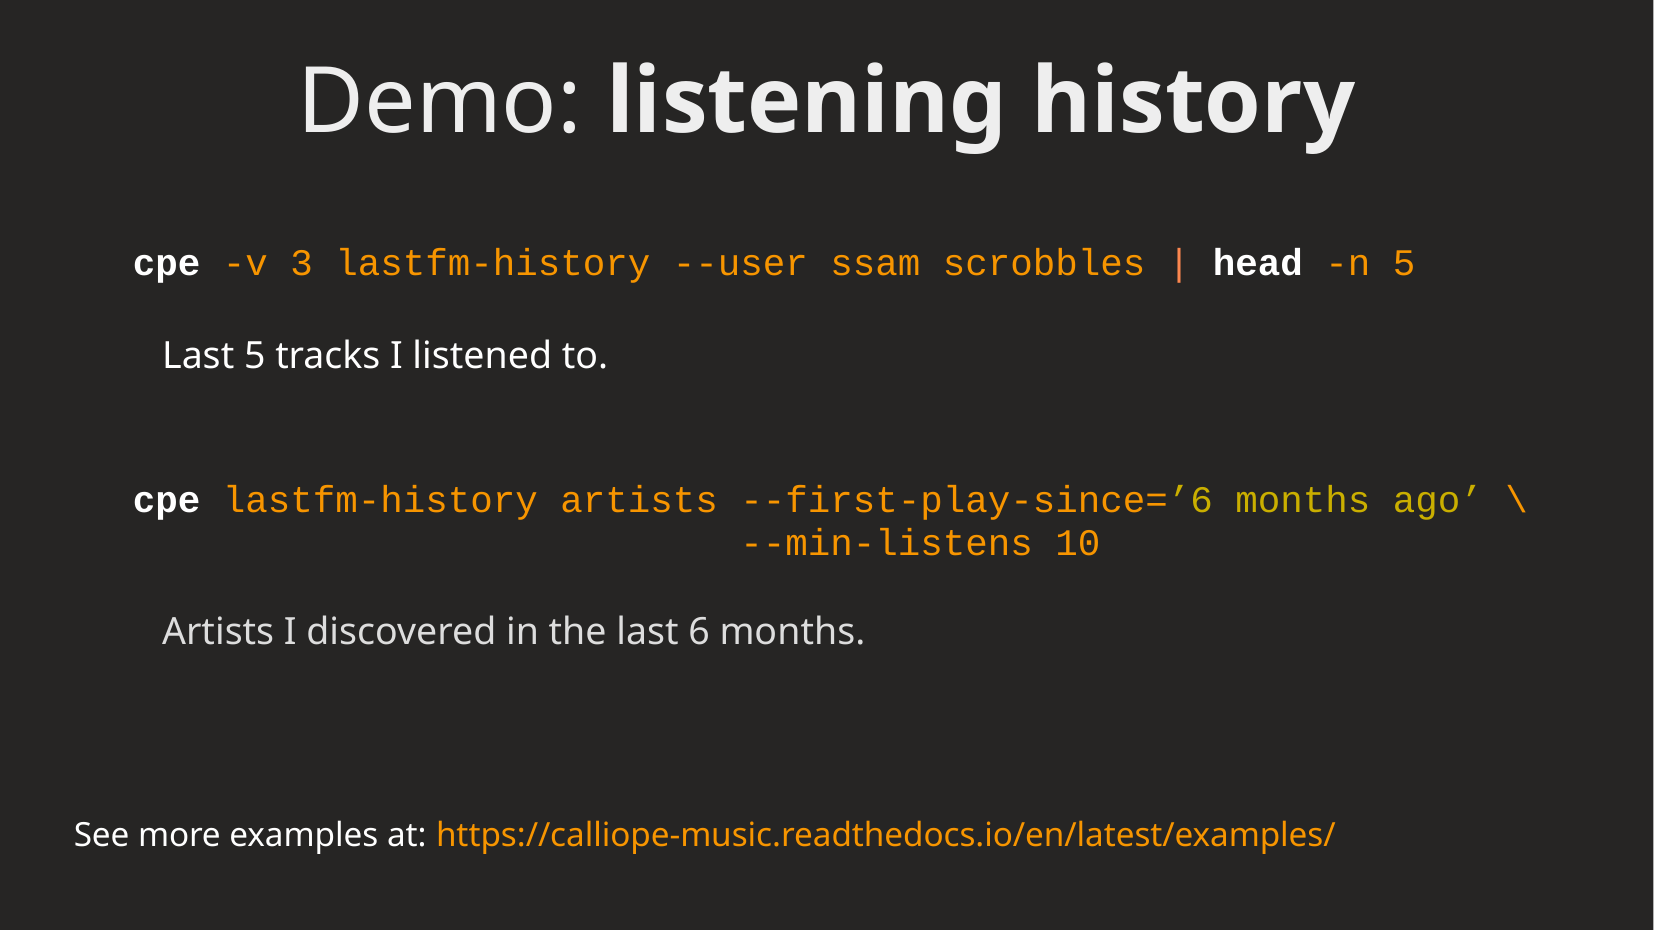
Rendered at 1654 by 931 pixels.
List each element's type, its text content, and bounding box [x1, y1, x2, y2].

title Demo: listening history [82, 19, 1571, 175]
text_box cpe -v 3 lastfm-history --user ssam scrobbles | head -n 5 Last 5 tracks I listened to. cpe lastfm-history artists --first-play-since=’6 months ago’ \ --min-listens 10 Artists I discovered in the last 6 months. [118, 236, 1625, 845]
text_box See more examples at: https://calliope-music.readthedocs.io/en/latest/examples/ [59, 803, 1477, 892]
